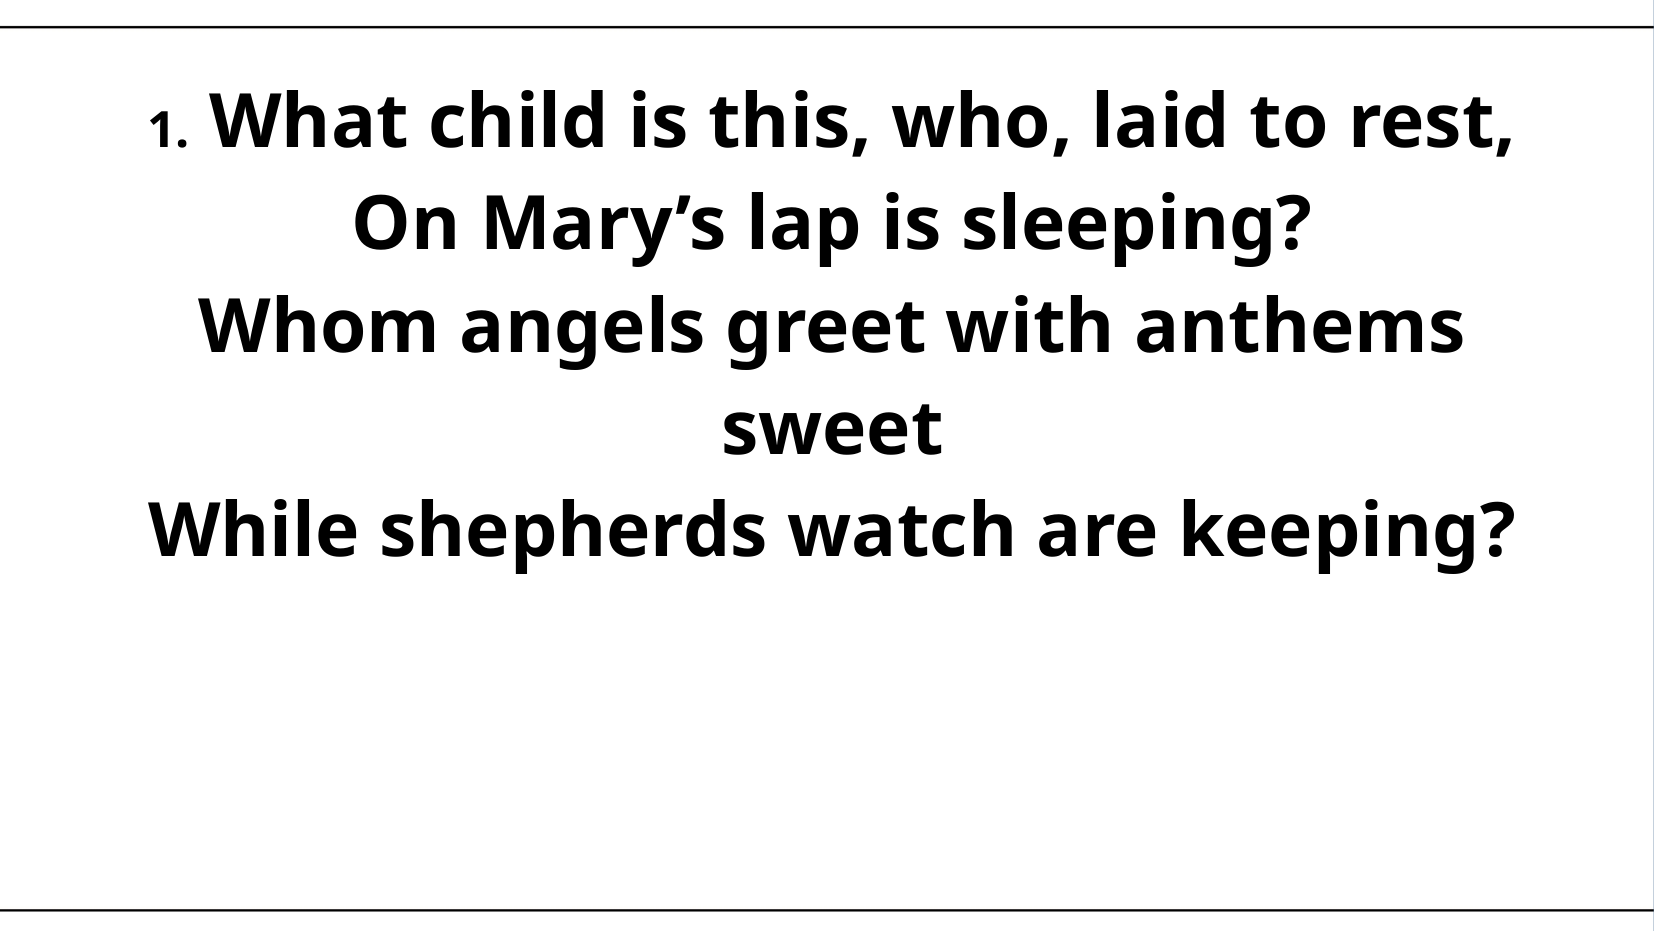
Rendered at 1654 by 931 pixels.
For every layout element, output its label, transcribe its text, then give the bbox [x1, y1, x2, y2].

text_box 1. What child is this, who, laid to rest, On Mary’s lap is sleeping? Whom angels greet with anthems sweet While shepherds watch are keeping? [75, 60, 1591, 475]
picture [0, 0, 1654, 931]
